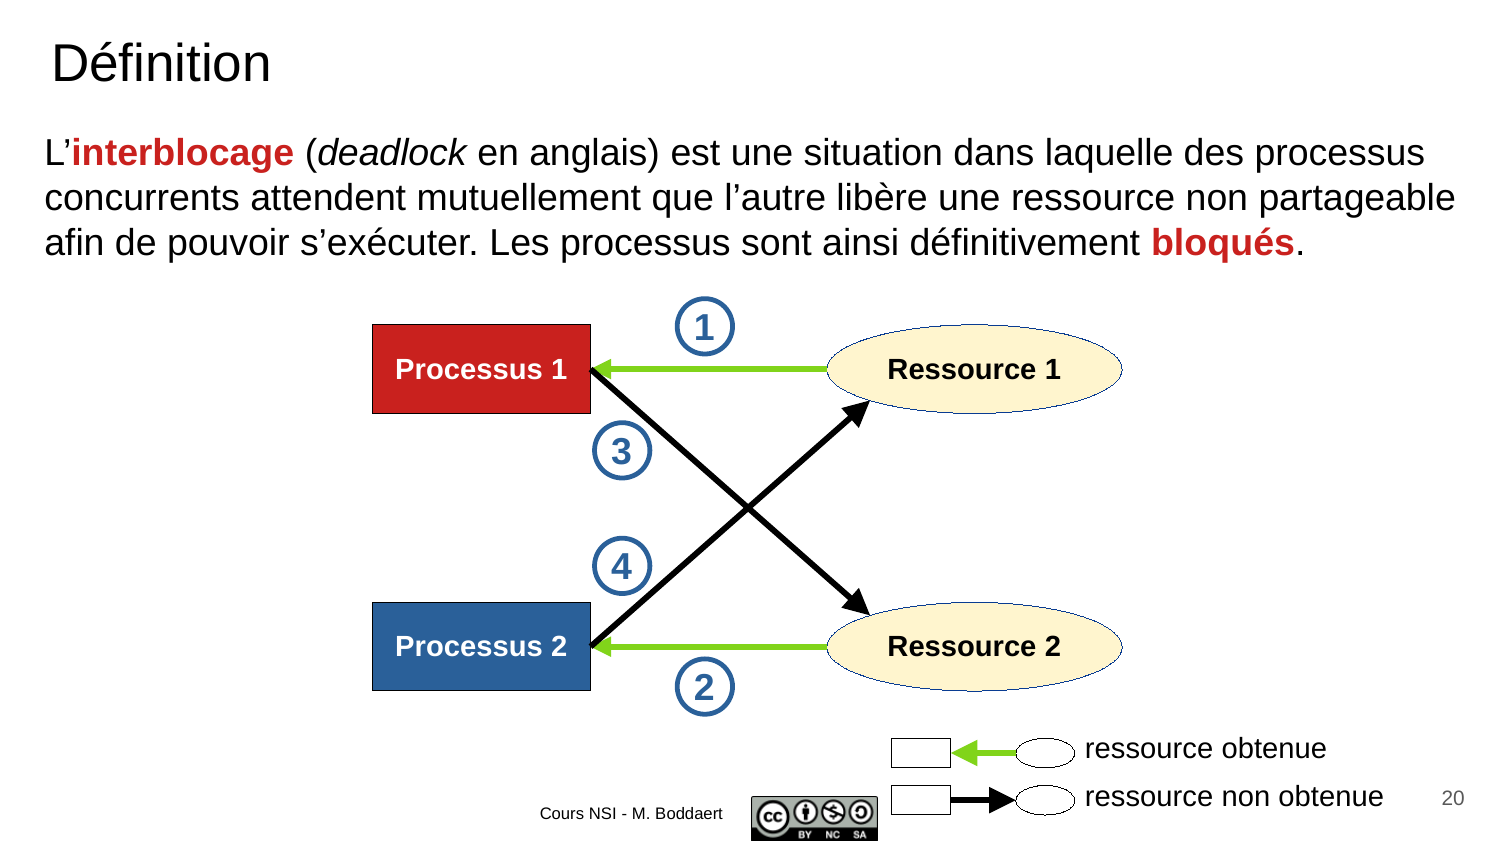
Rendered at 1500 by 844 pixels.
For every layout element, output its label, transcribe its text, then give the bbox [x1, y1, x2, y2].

text_box L’interblocage (deadlock en anglais) est une situation dans laquelle des processus concurrents attendent mutuellement que l’autre libère une ressource non partageable afin de pouvoir s’exécuter. Les processus sont ainsi définitivement bloqués. [29, 120, 1477, 760]
text_box 4 [596, 538, 608, 549]
text_box Processus 1 [372, 324, 591, 414]
slide_number <numéro> [1389, 764, 1480, 830]
text_box [891, 738, 951, 768]
text_box Ressource 1 [827, 324, 1123, 414]
text_box 1 [680, 302, 730, 351]
text_box 4 [597, 541, 647, 591]
text_box 1 [678, 298, 692, 311]
text_box ressource non obtenue [1070, 772, 1400, 822]
text_box 3 [596, 422, 609, 434]
text_box 4 [636, 538, 648, 548]
text_box 2 [680, 662, 730, 711]
text_box [1015, 785, 1075, 816]
text_box [891, 785, 951, 815]
text_box 1 [678, 342, 731, 358]
text_box ressource obtenue [1070, 724, 1400, 772]
text_box Processus 2 [372, 602, 591, 691]
text_box 3 [597, 426, 647, 475]
text_box 2 [719, 659, 731, 670]
title Définition [51, 13, 1449, 108]
text_box 1 [718, 298, 731, 309]
text_box 2 [678, 702, 731, 718]
text_box 4 [596, 583, 648, 597]
picture [751, 796, 878, 841]
text_box [1016, 738, 1075, 768]
text_box Ressource 2 [827, 602, 1123, 692]
text_box 3 [635, 422, 648, 433]
text_box 3 [596, 467, 648, 482]
text_box 2 [678, 659, 690, 671]
